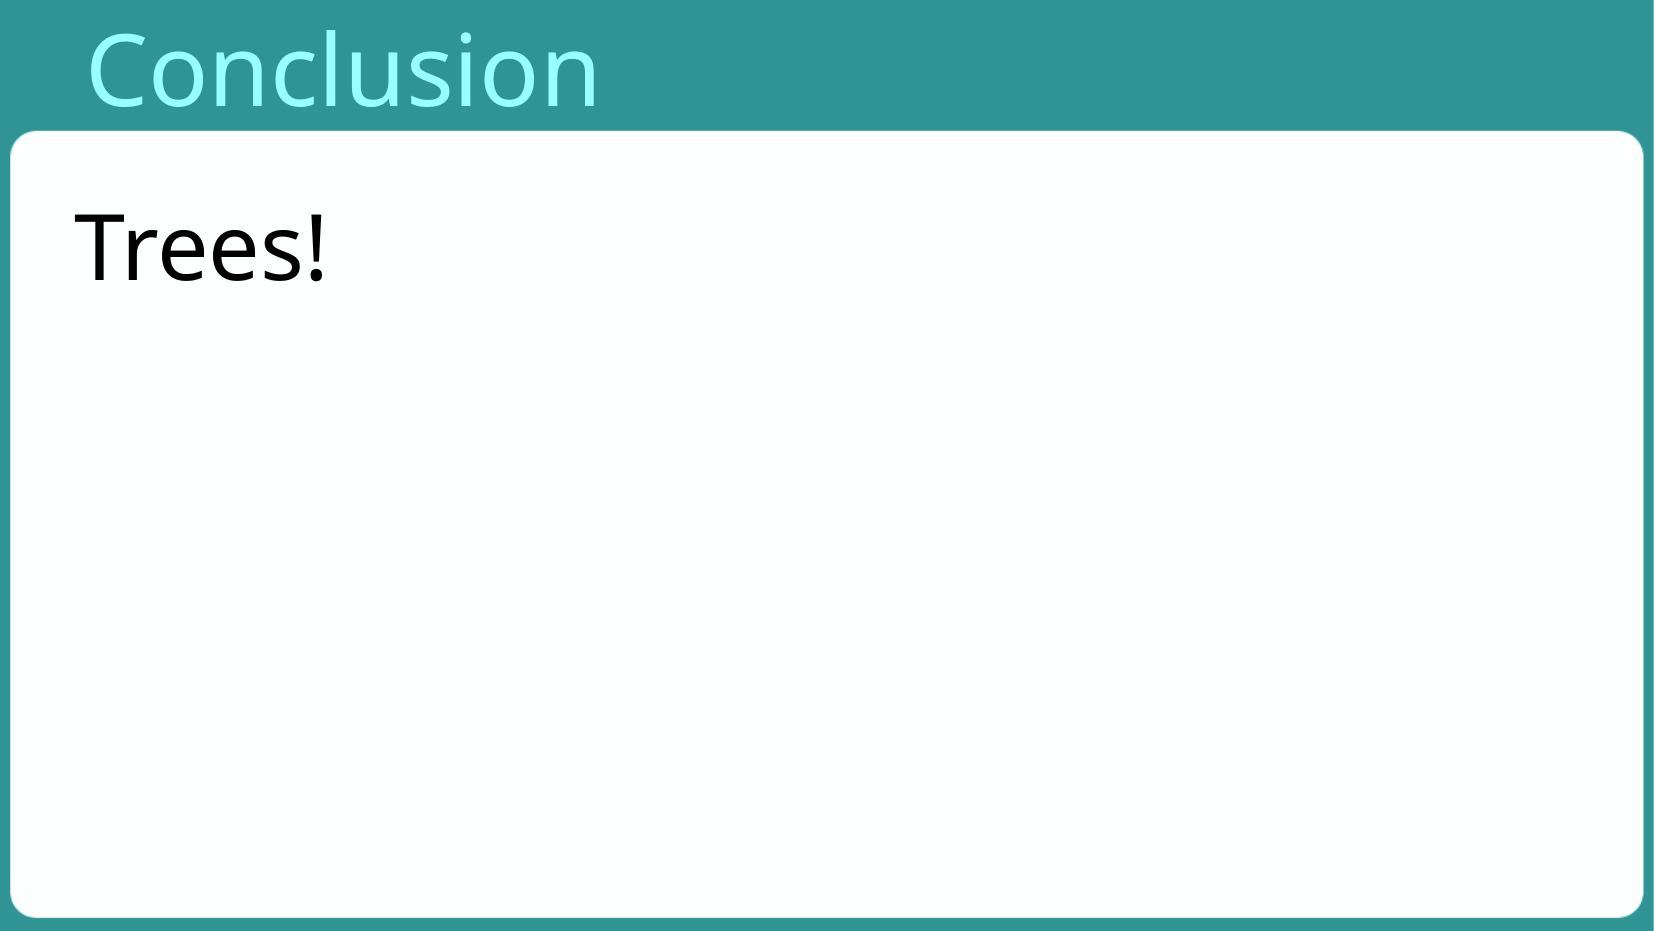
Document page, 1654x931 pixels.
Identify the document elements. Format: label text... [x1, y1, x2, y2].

picture [0, 0, 1654, 931]
title Conclusion [85, 8, 1574, 126]
text_box Trees! [74, 182, 1587, 879]
